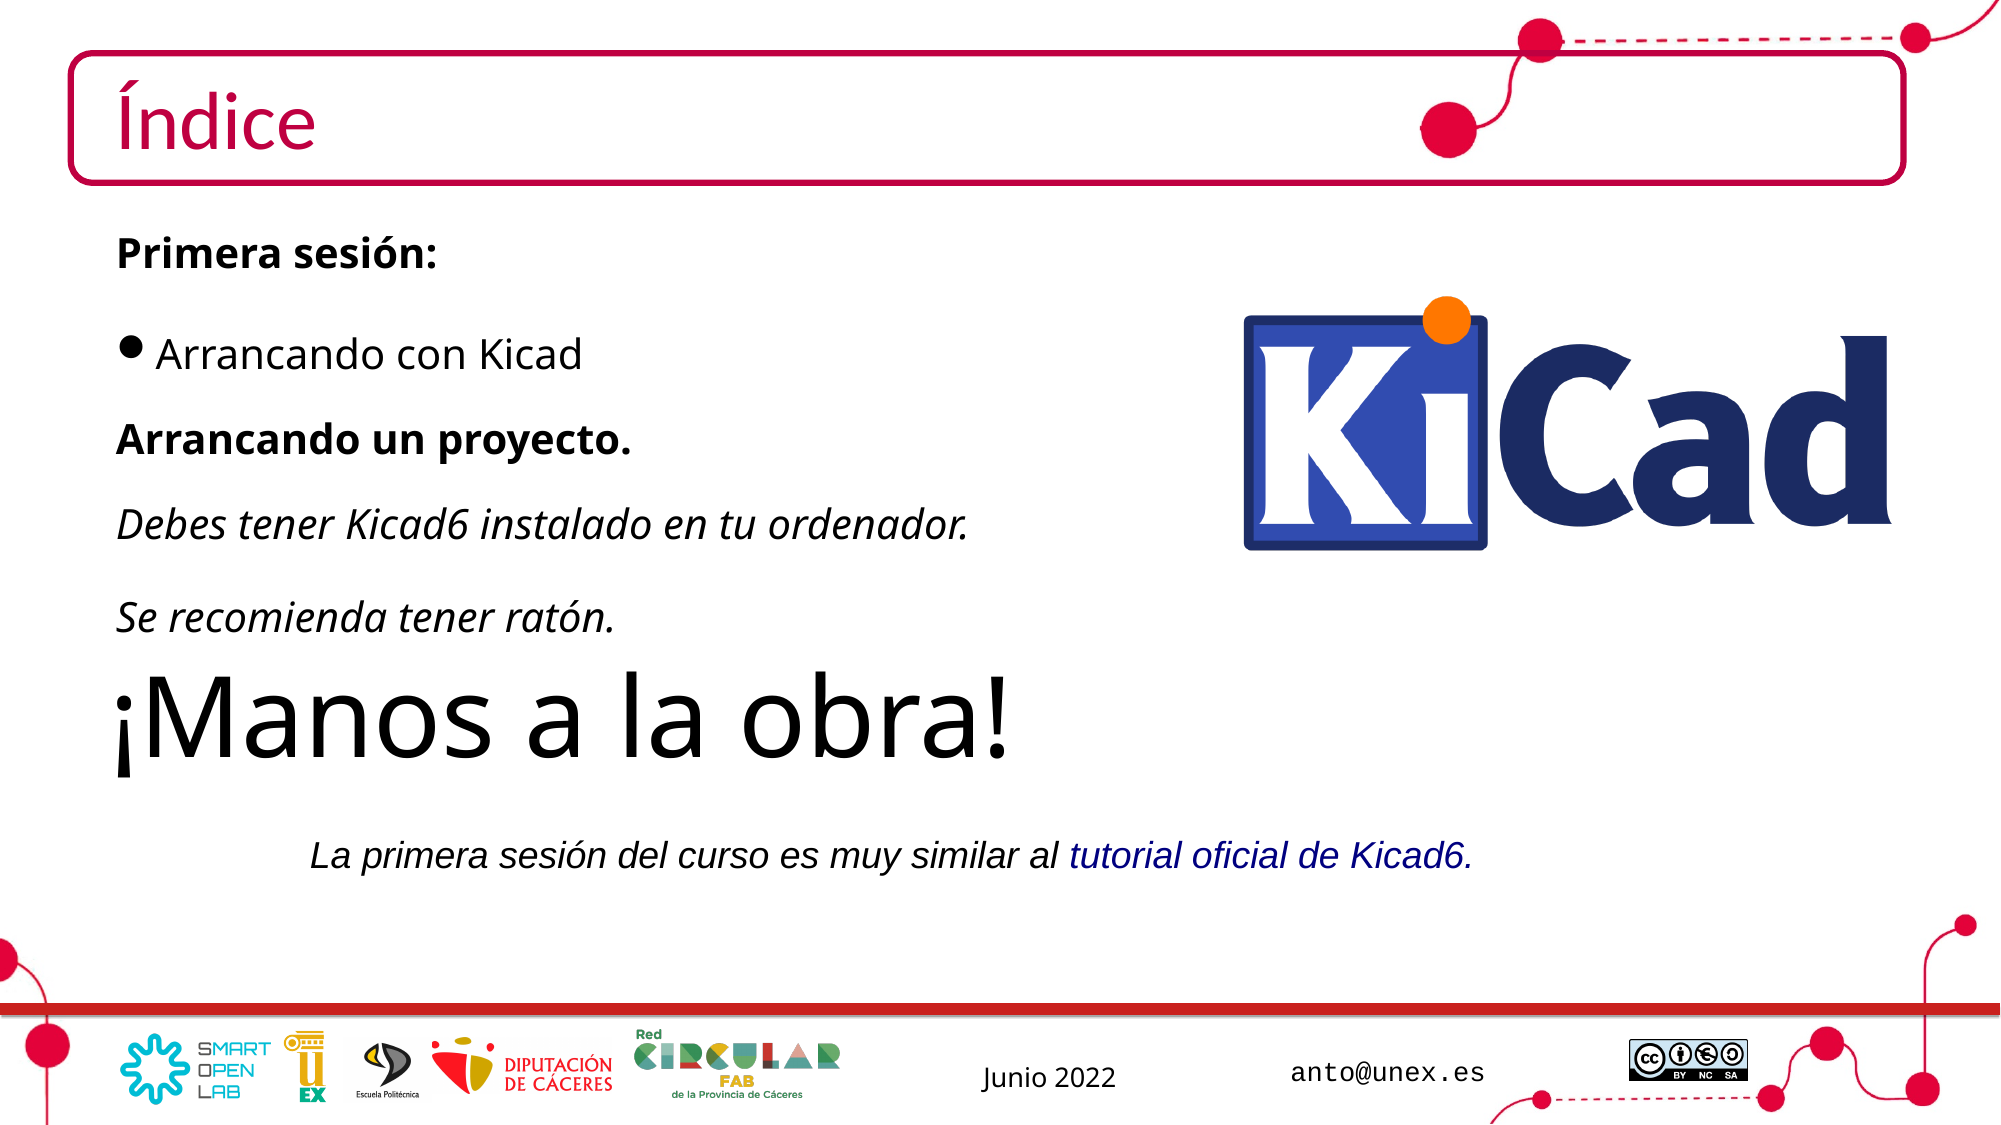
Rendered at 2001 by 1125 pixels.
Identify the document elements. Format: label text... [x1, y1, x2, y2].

text_box Índice [1903, 70, 1916, 176]
picture [634, 1029, 840, 1098]
picture [118, 1031, 273, 1107]
picture [1228, 283, 1902, 559]
text_box Primera sesión: Arrancando con Kicad Arrancando un proyecto. Debes tener Kicad6 instalado en tu ordenador. Se recomienda tener ratón. [101, 219, 1916, 940]
text_box La primera sesión del curso es muy similar al tutorial oficial de Kicad6. [295, 826, 1713, 884]
text_box ¡Manos a la obra! [94, 637, 1323, 862]
picture [343, 1037, 612, 1103]
text_box Índice [101, 70, 1900, 176]
picture [276, 1022, 335, 1111]
picture [1629, 1039, 1748, 1081]
